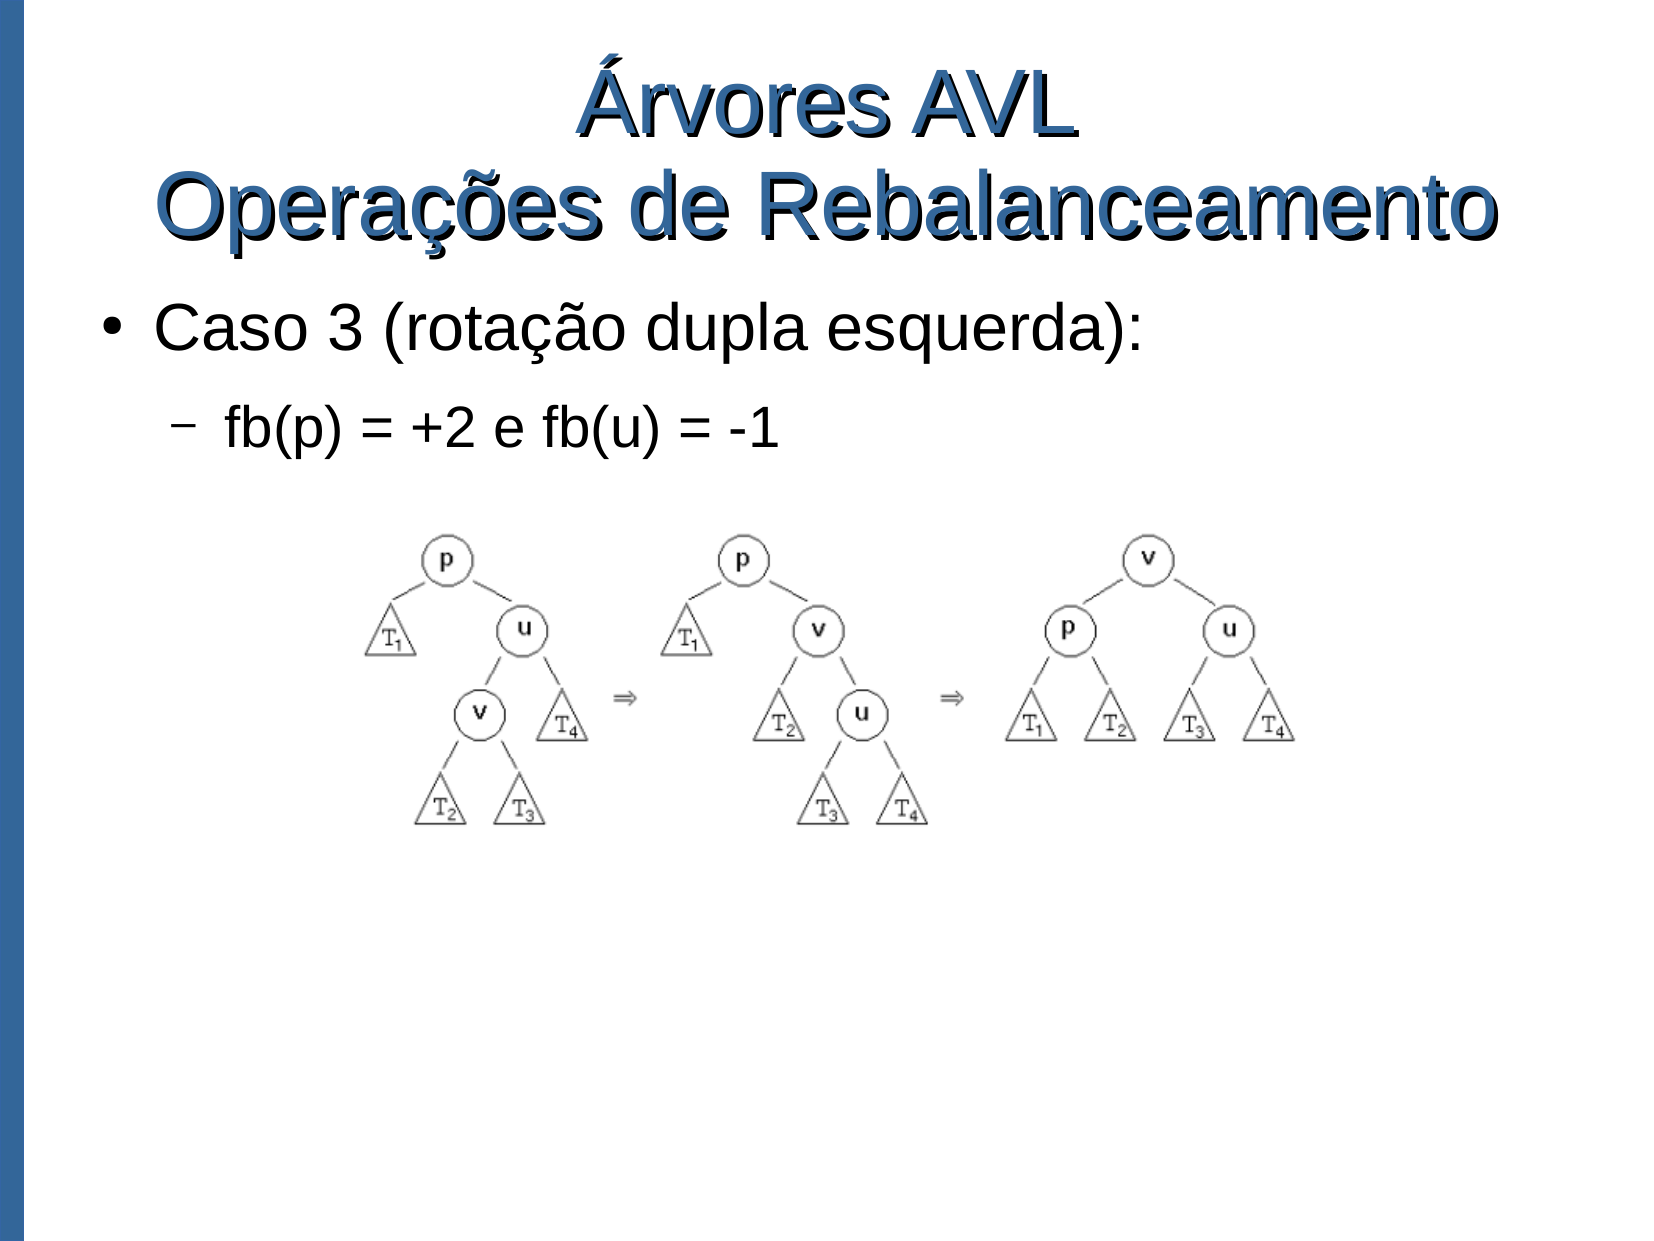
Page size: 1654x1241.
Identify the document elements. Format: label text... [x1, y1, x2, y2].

picture [359, 531, 1314, 828]
list Caso 3 (rotação dupla esquerda): fb(p) = +2 e fb(u) = -1 [82, 290, 1571, 1010]
title Árvores AVL Operações de Rebalanceamento [82, 49, 1571, 257]
